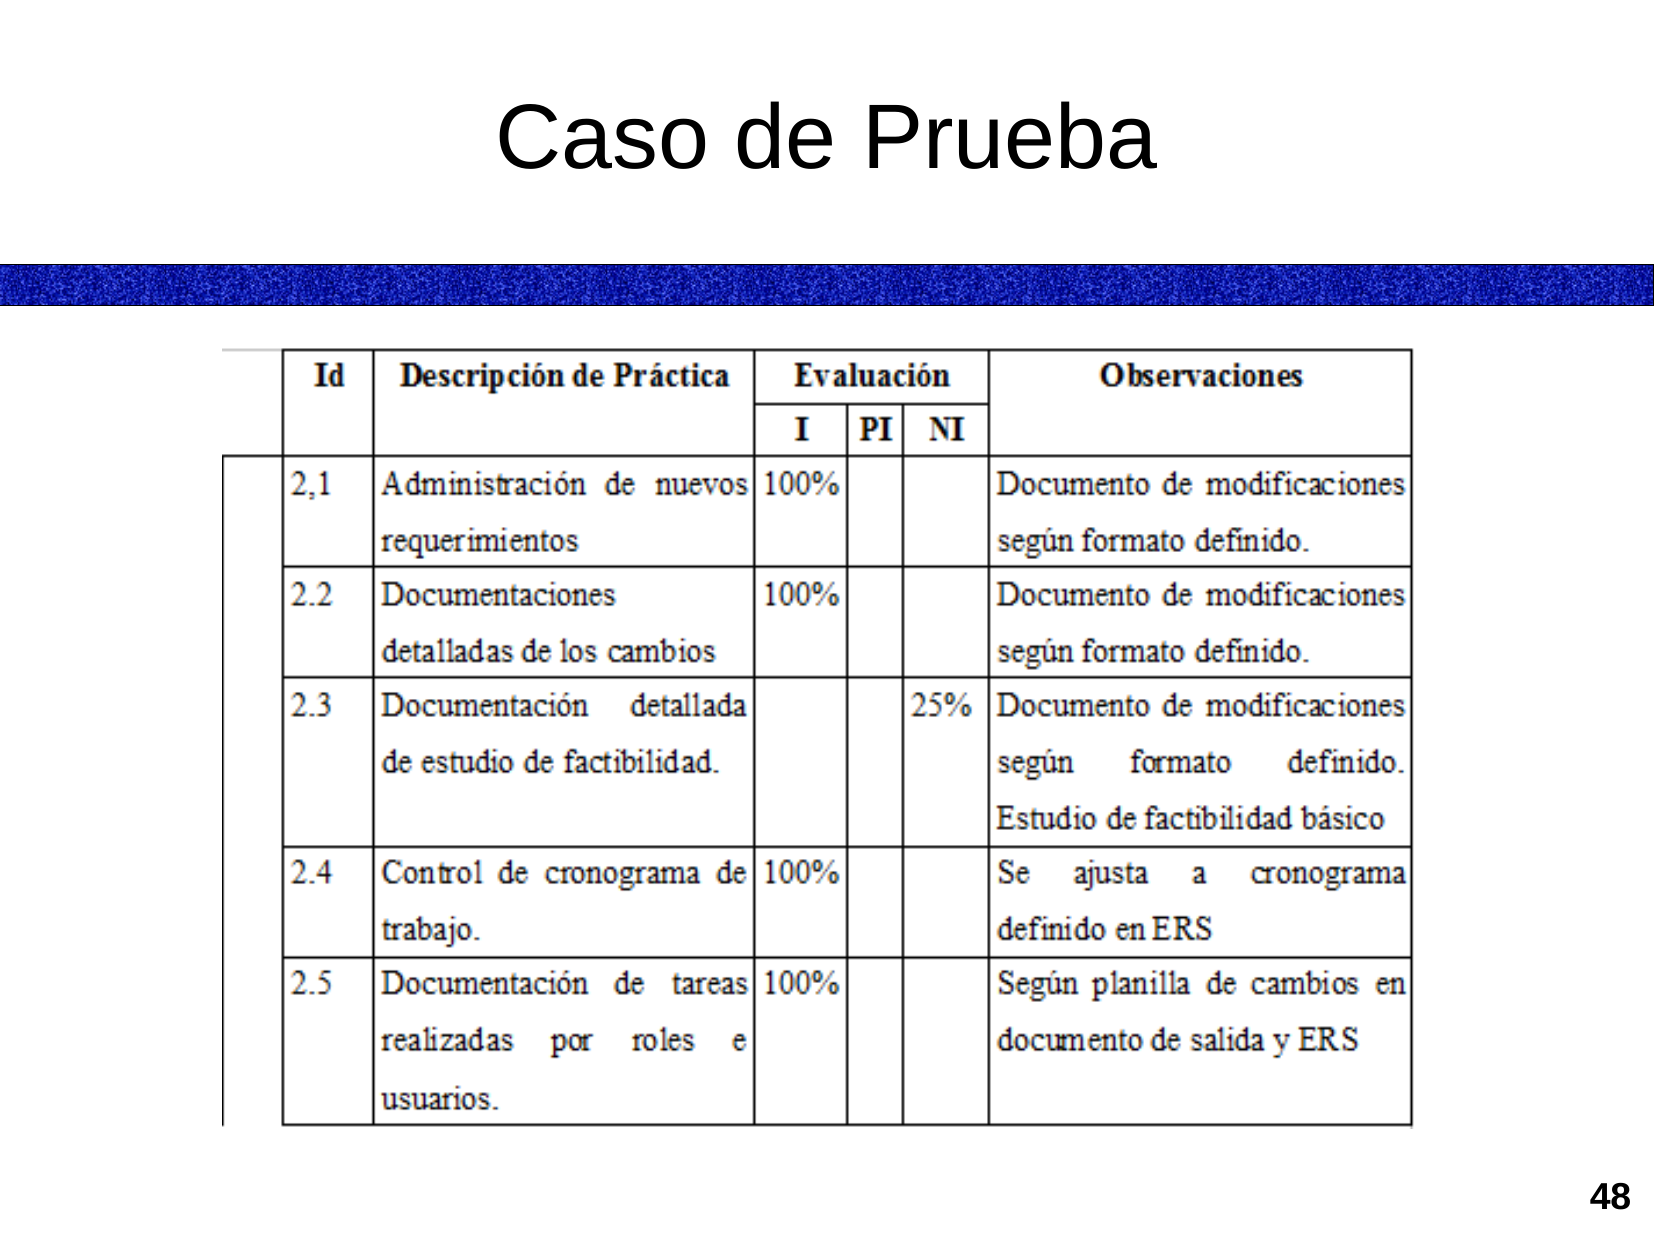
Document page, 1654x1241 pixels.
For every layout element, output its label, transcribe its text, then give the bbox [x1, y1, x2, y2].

picture [0, 265, 1653, 305]
text_box <número> [1575, 1168, 1654, 1240]
picture [222, 340, 1418, 1129]
title Caso de Prueba [58, 21, 1595, 253]
